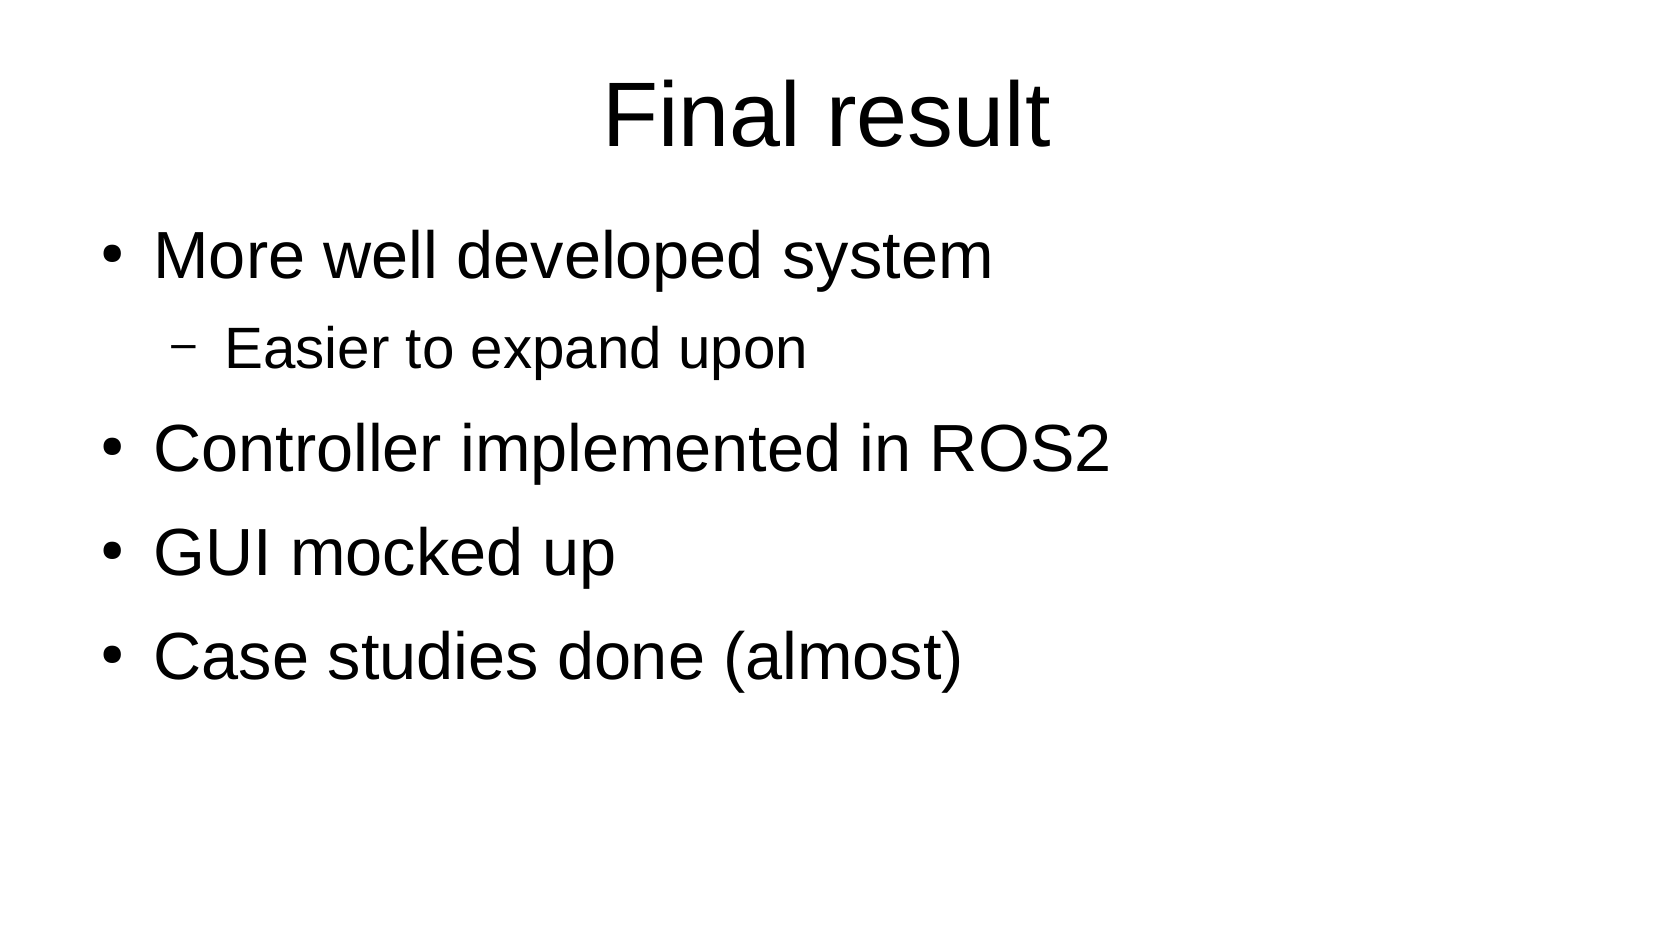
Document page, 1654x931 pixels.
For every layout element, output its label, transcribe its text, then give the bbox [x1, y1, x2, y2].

title Final result [82, 37, 1571, 193]
list More well developed system Easier to expand upon Controller implemented in ROS2 GUI mocked up Case studies done (almost) [82, 217, 1571, 758]
